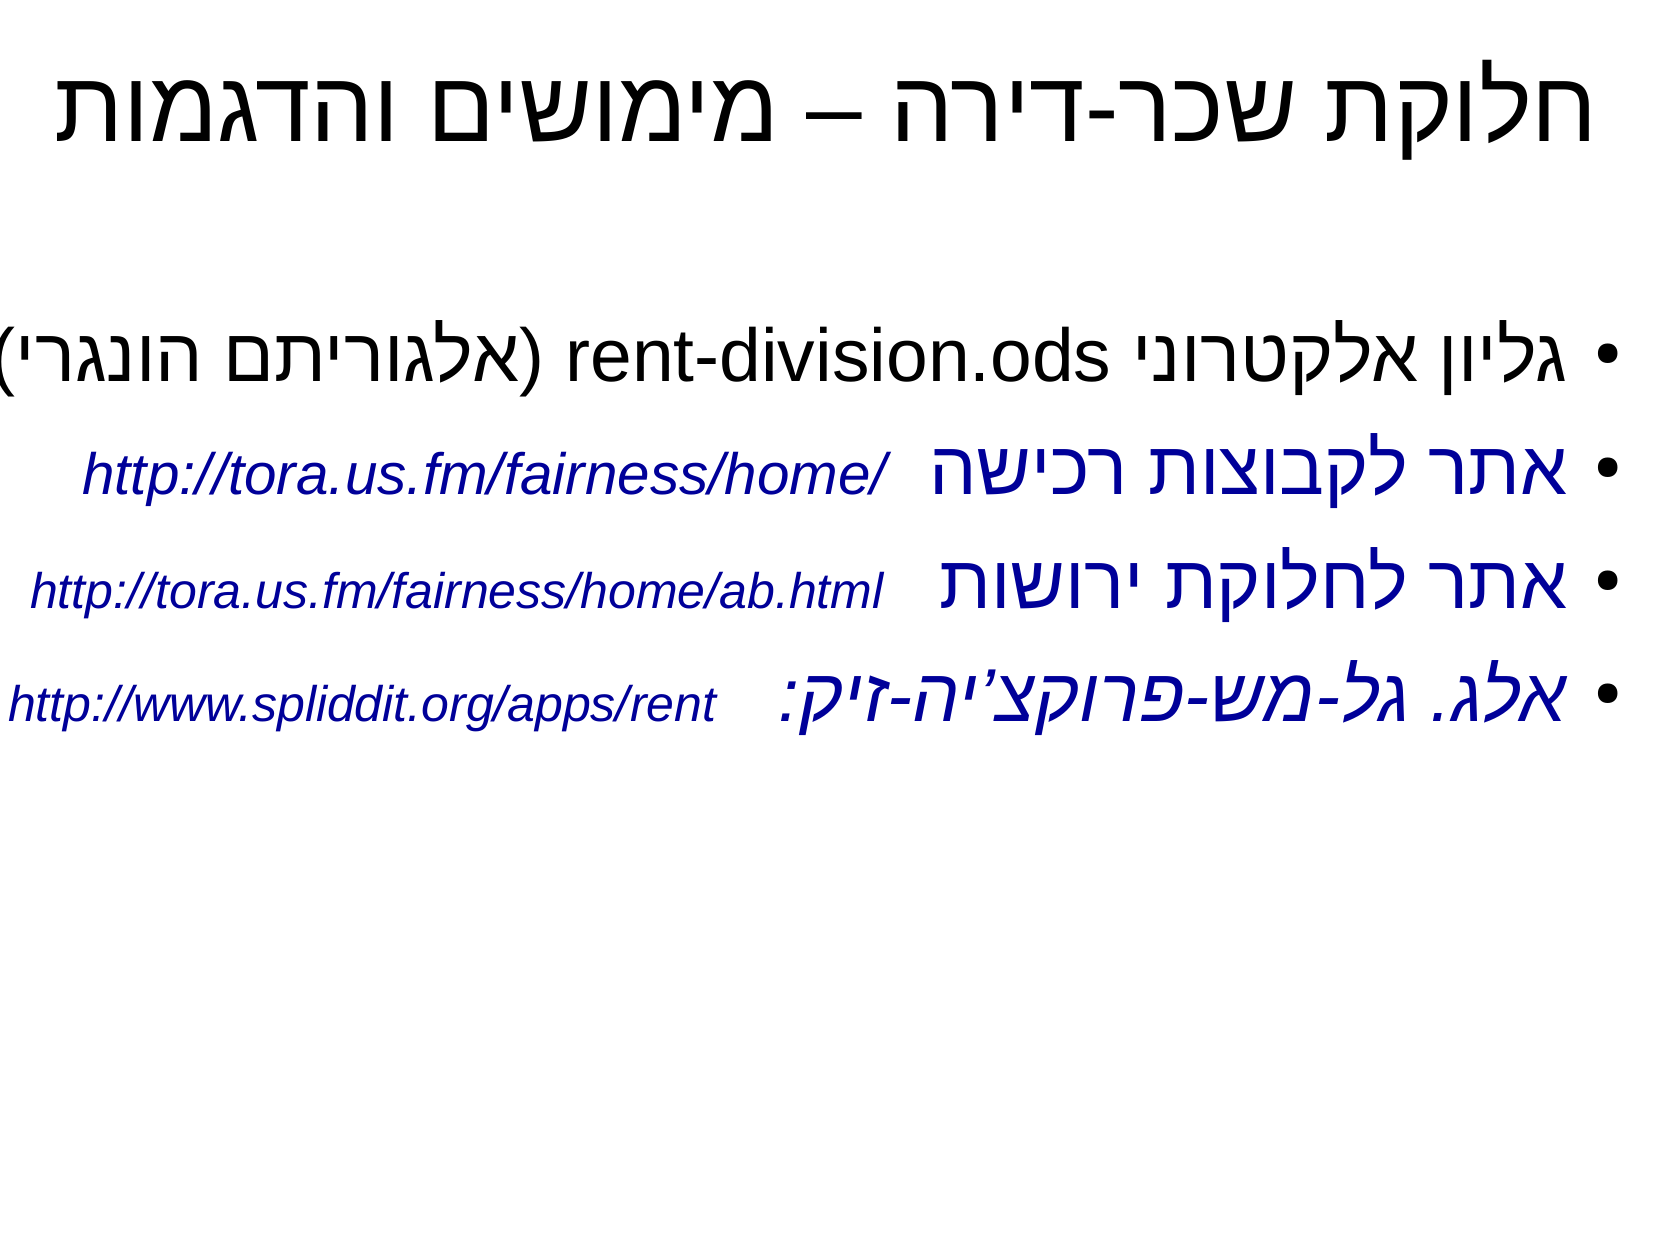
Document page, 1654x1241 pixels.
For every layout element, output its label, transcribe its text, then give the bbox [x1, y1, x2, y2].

title חלוקת שכר-דירה – מימושים והדגמות [0, 0, 1654, 213]
list גליון אלקטרוני rent-division.ods (אלגוריתם הונגרי) אתר לקבוצות רכישה http://tora.us.fm/fairness/home/ אתר לחלוקת ירושות http://tora.us.fm/fairness/home/ab.html אלג. גל-מש-פרוקצ’יה-זיק: http://www.spliddit.org/apps/rent [0, 199, 1639, 1201]
